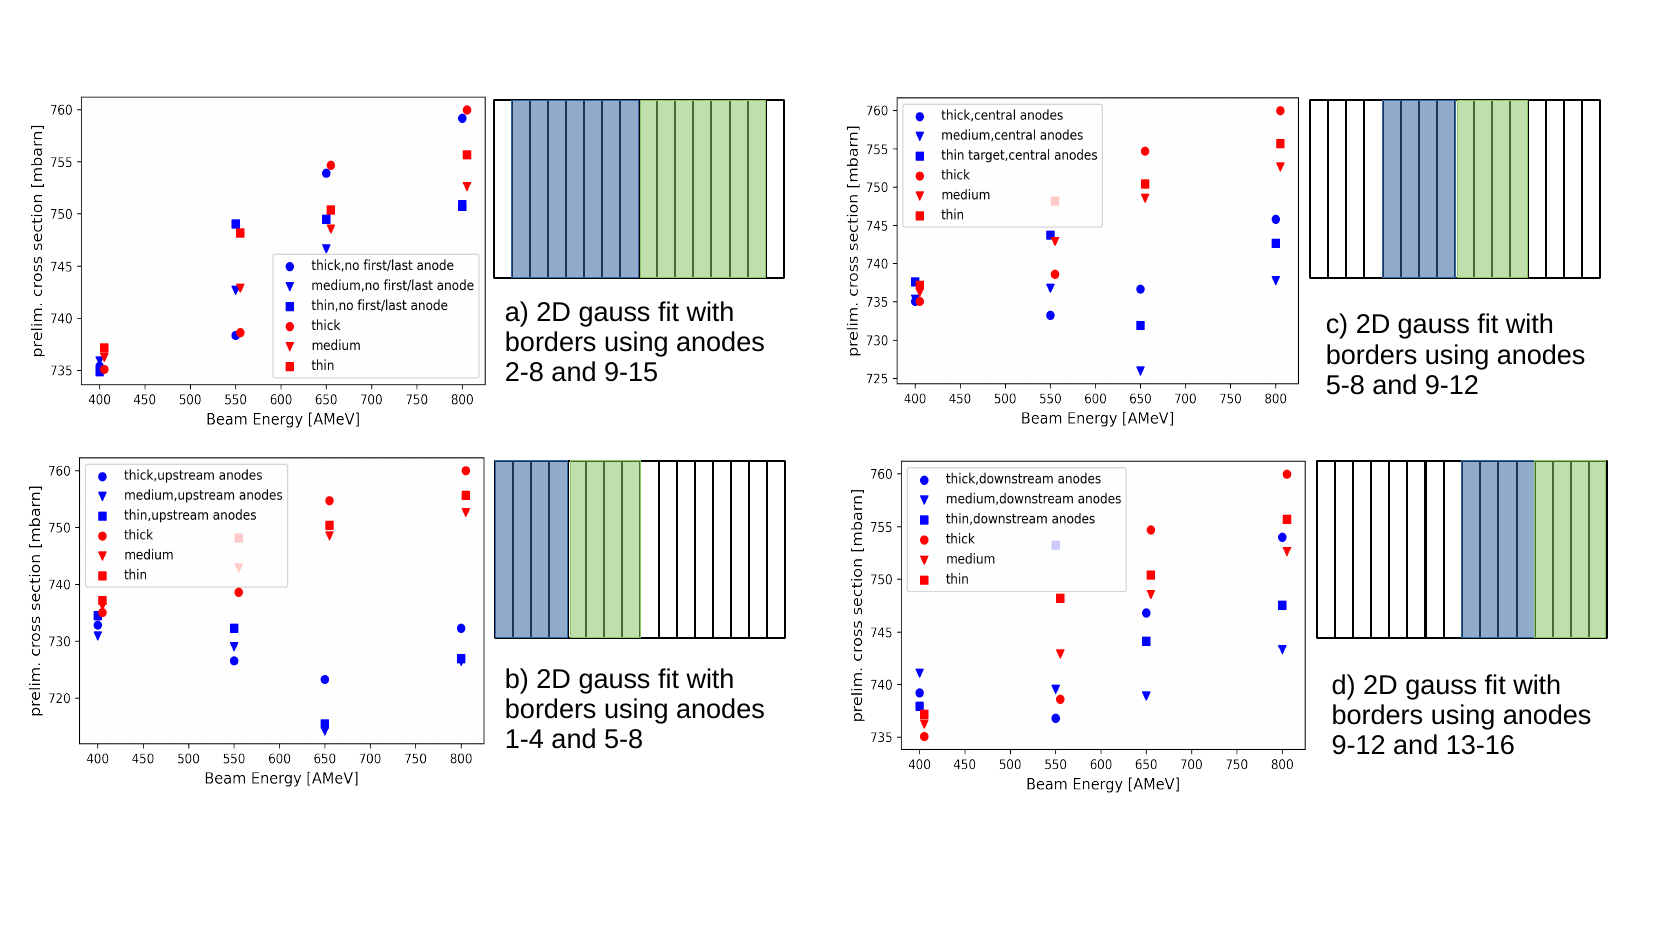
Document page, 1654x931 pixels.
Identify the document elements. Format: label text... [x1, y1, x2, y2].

text_box [1382, 100, 1456, 278]
text_box d) 2D gauss fit with borders using anodes 9-12 and 13-16 [1316, 662, 1613, 768]
text_box [1457, 100, 1528, 278]
picture [23, 89, 491, 432]
picture [844, 454, 1311, 797]
text_box [511, 100, 639, 278]
picture [23, 449, 491, 792]
text_box c) 2D gauss fit with borders using anodes 5-8 and 9-12 [1311, 301, 1607, 408]
text_box [570, 460, 641, 638]
text_box a) 2D gauss fit with borders using anodes 2-8 and 9-15 [491, 289, 786, 395]
text_box b) 2D gauss fit with borders using anodes 1-4 and 5-8 [491, 656, 786, 762]
text_box [640, 100, 766, 278]
picture [838, 89, 1306, 432]
text_box [495, 460, 568, 638]
text_box [1461, 460, 1606, 638]
